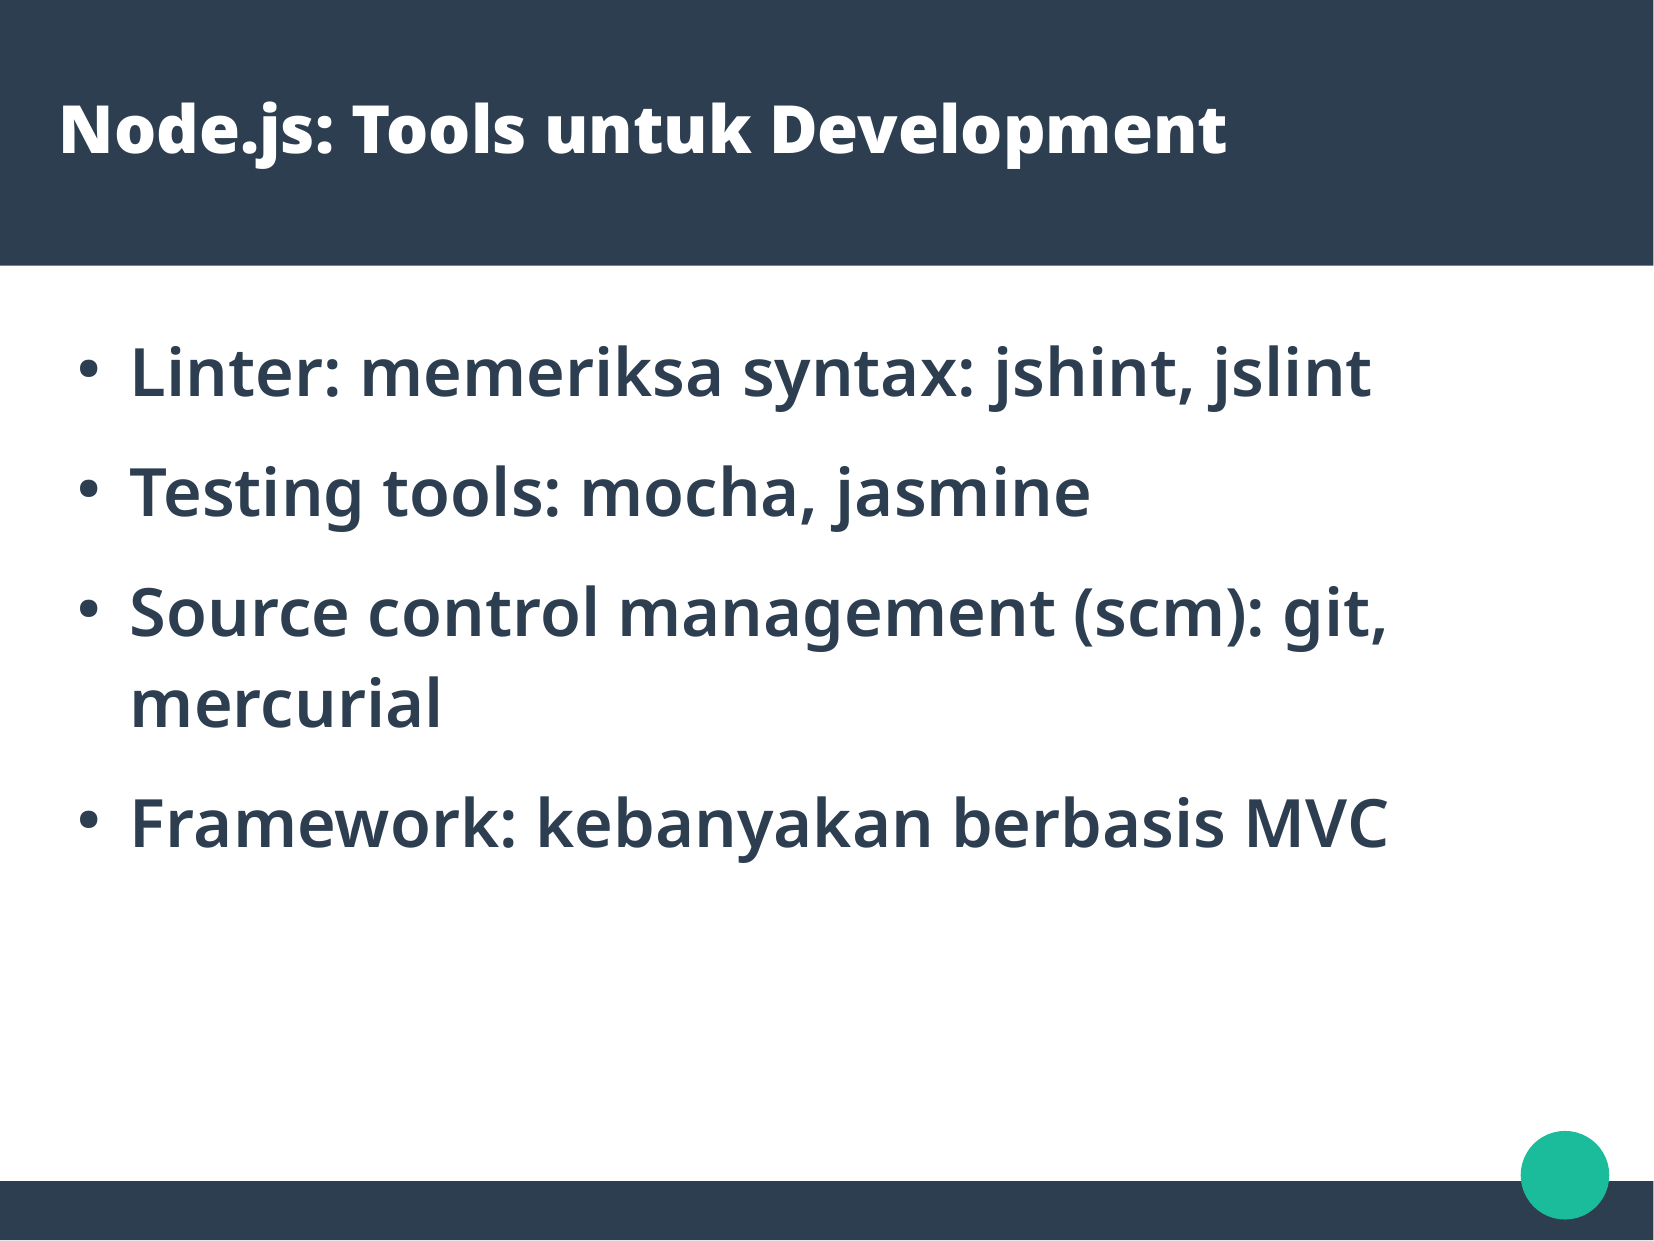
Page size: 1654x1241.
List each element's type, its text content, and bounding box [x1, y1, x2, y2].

list Linter: memeriksa syntax: jshint, jslint Testing tools: mocha, jasmine Source control management (scm): git, mercurial Framework: kebanyakan berbasis MVC [59, 324, 1595, 1152]
title Node.js: Tools untuk Development [59, 49, 1595, 207]
